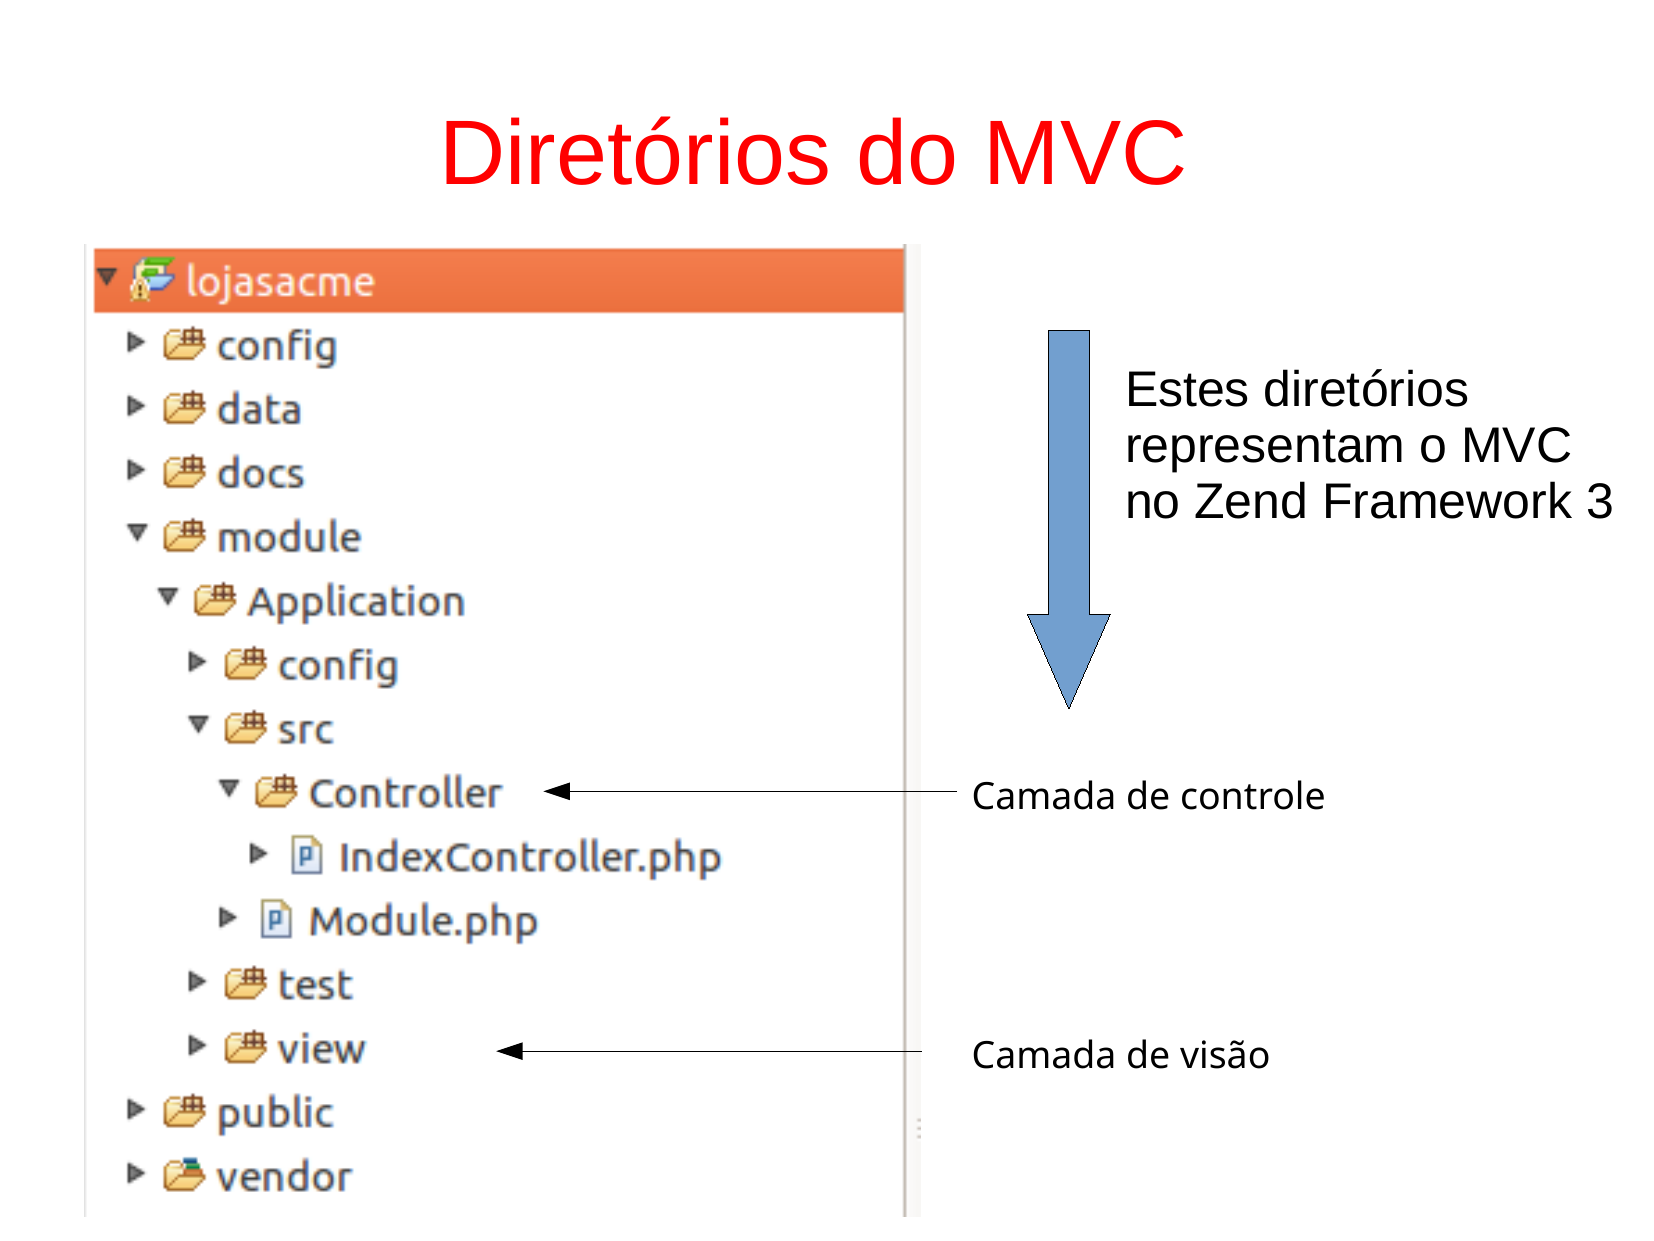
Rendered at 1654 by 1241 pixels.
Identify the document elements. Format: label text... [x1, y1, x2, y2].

picture [84, 244, 921, 1217]
title Diretórios do MVC [82, 49, 1571, 257]
text_box Camada de visão [956, 1021, 1574, 1080]
text_box Estes diretórios representam o MVC no Zend Framework 3 [1110, 354, 1630, 593]
text_box [1027, 330, 1111, 709]
text_box Camada de controle [956, 761, 1654, 821]
